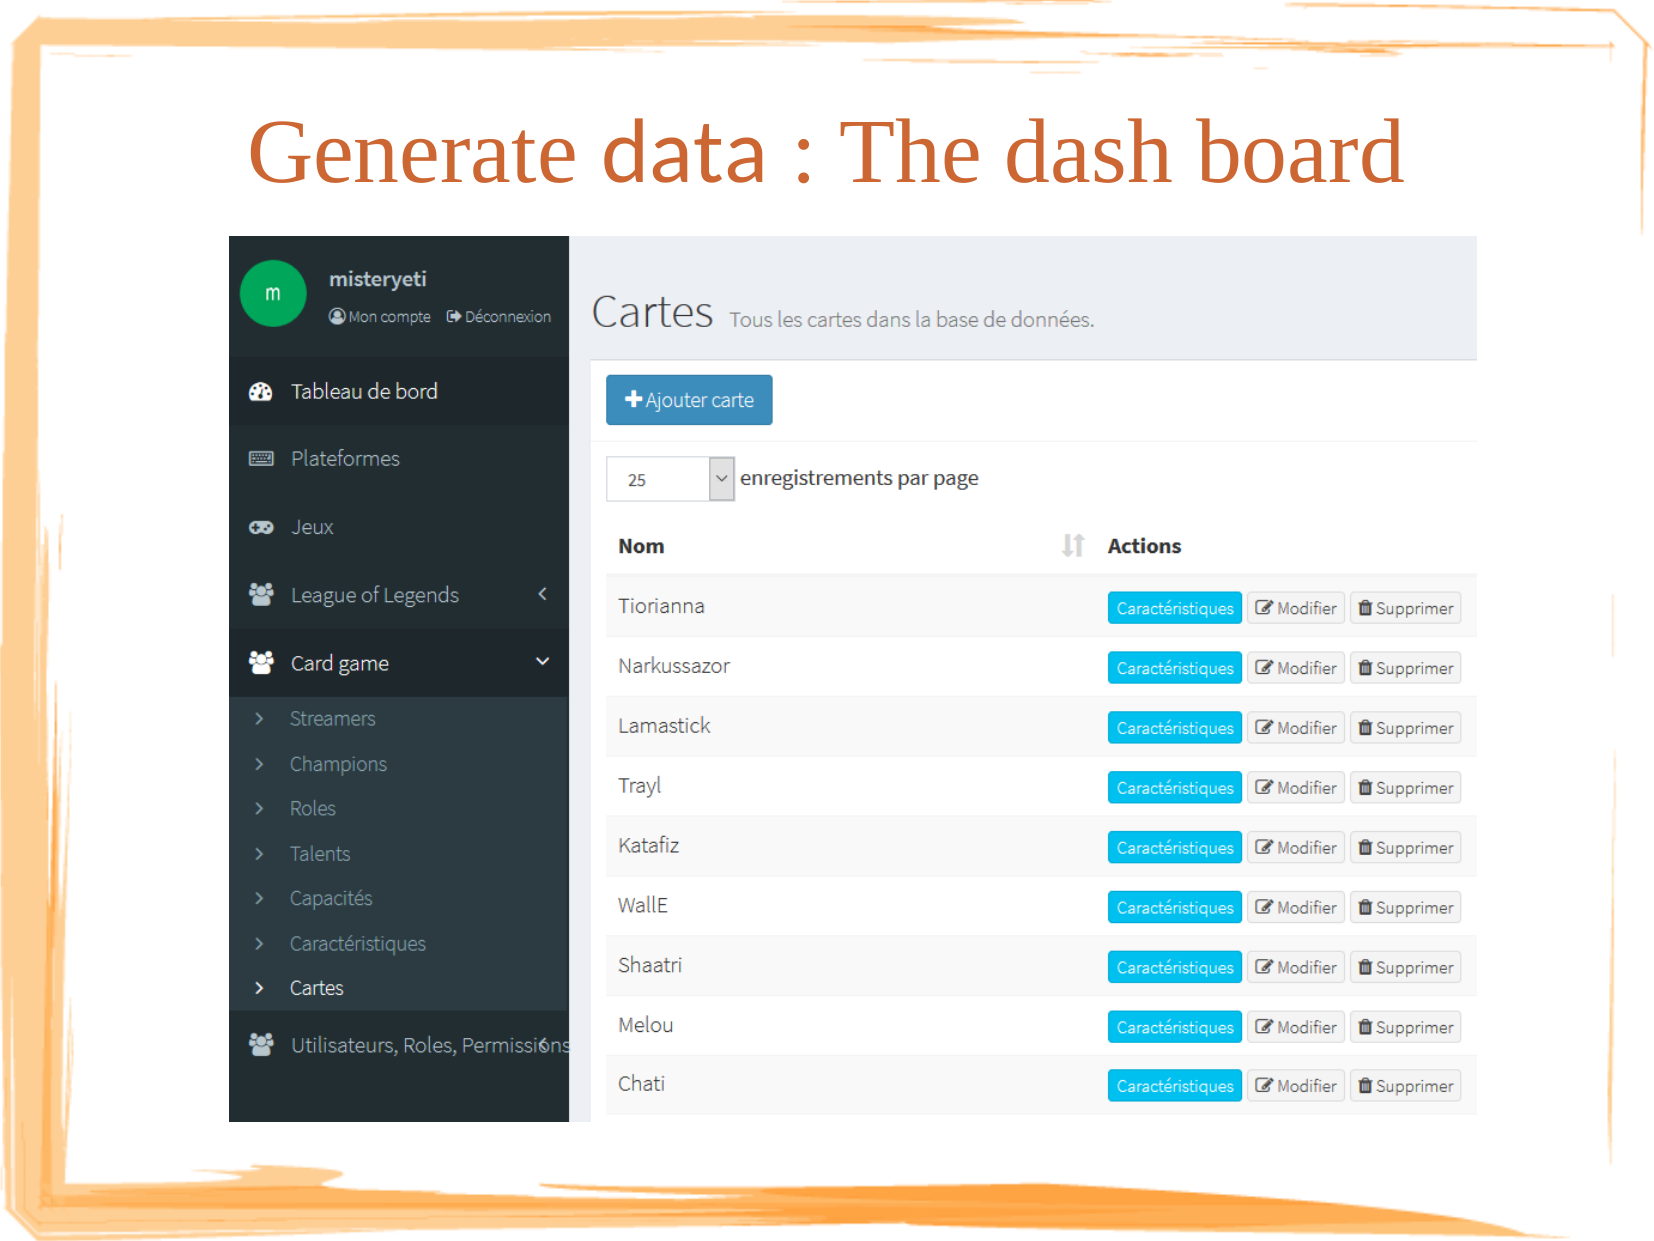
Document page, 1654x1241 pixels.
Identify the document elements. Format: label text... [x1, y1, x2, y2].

title Generate data : The dash board [82, 49, 1571, 257]
picture [0, 0, 1654, 1241]
